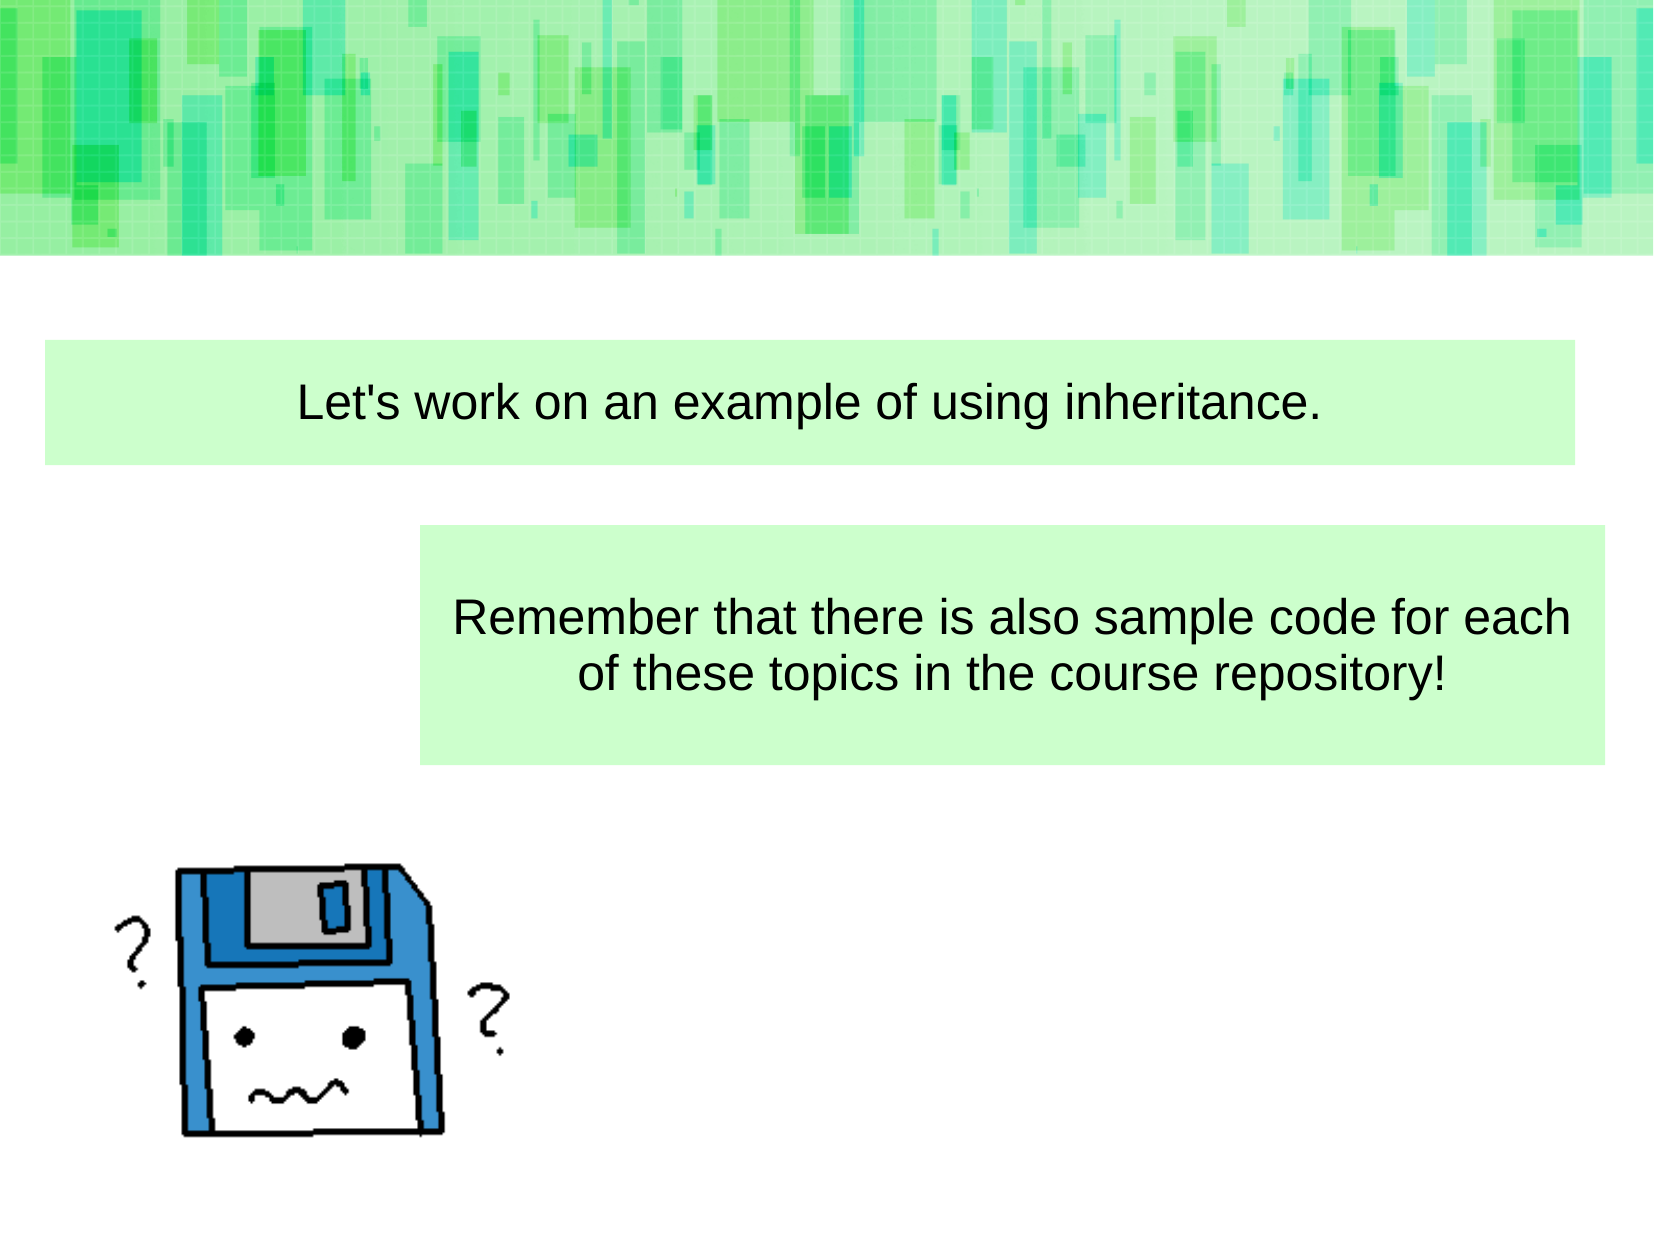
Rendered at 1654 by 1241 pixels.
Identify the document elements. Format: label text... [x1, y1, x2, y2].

text_box Remember that there is also sample code for each of these topics in the course repository! [420, 525, 1606, 766]
picture [0, 0, 1654, 1241]
text_box Let's work on an example of using inheritance. [45, 339, 1576, 466]
